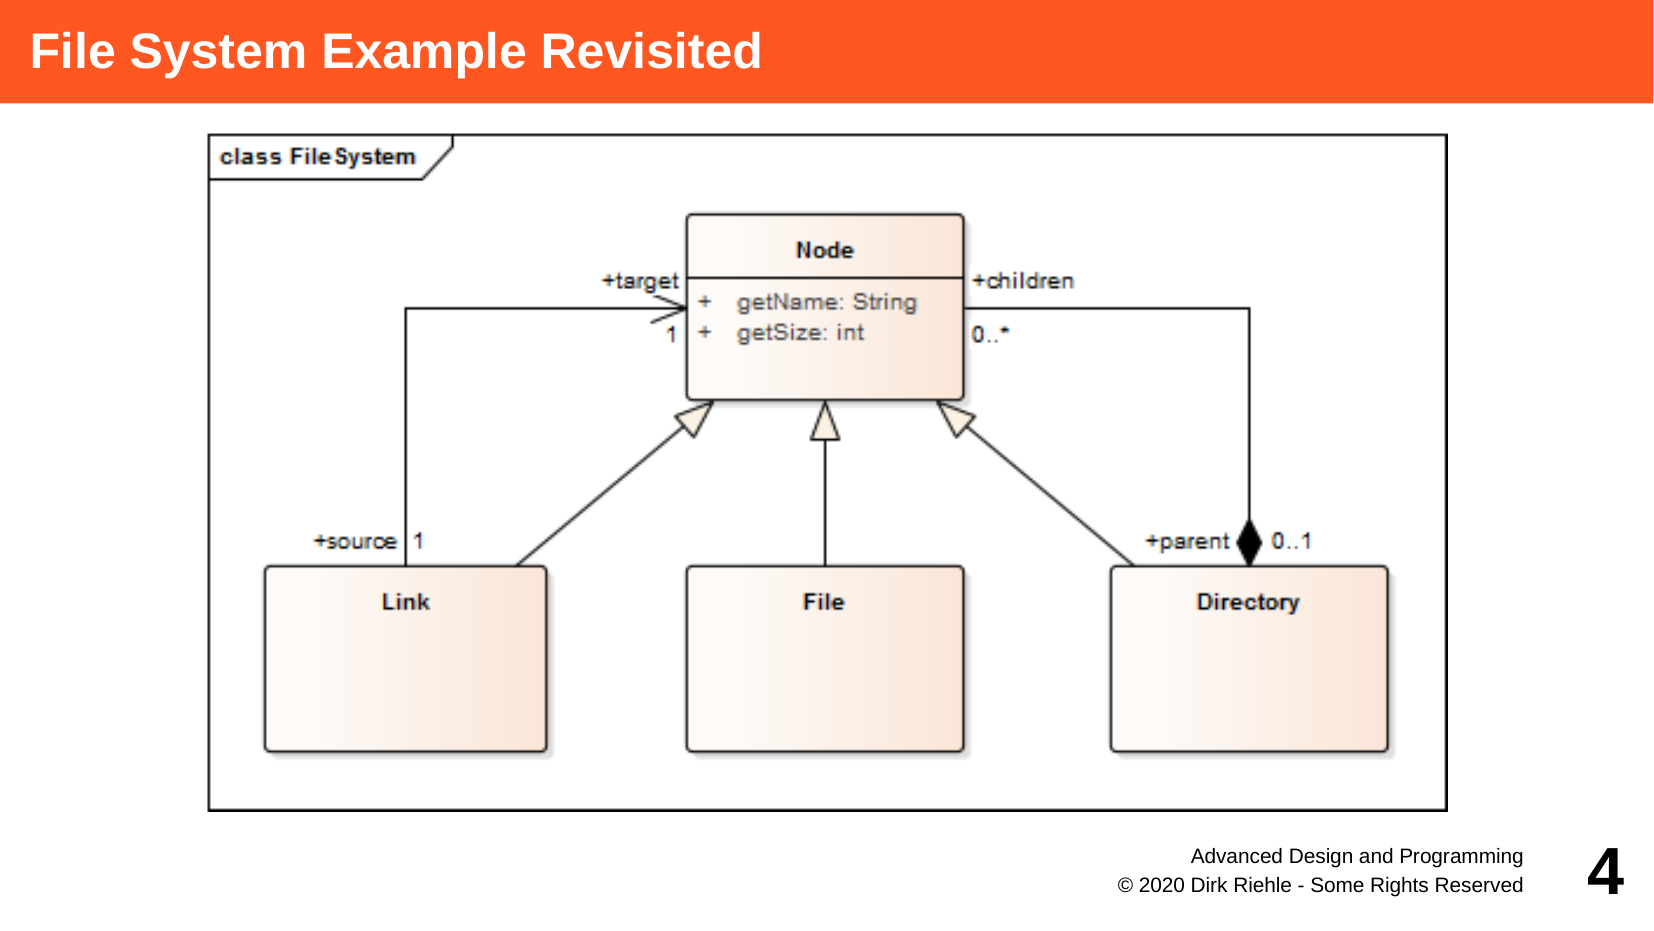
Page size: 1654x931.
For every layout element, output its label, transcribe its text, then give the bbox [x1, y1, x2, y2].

picture [206, 132, 1448, 813]
title File System Example Revisited [0, 0, 1654, 104]
